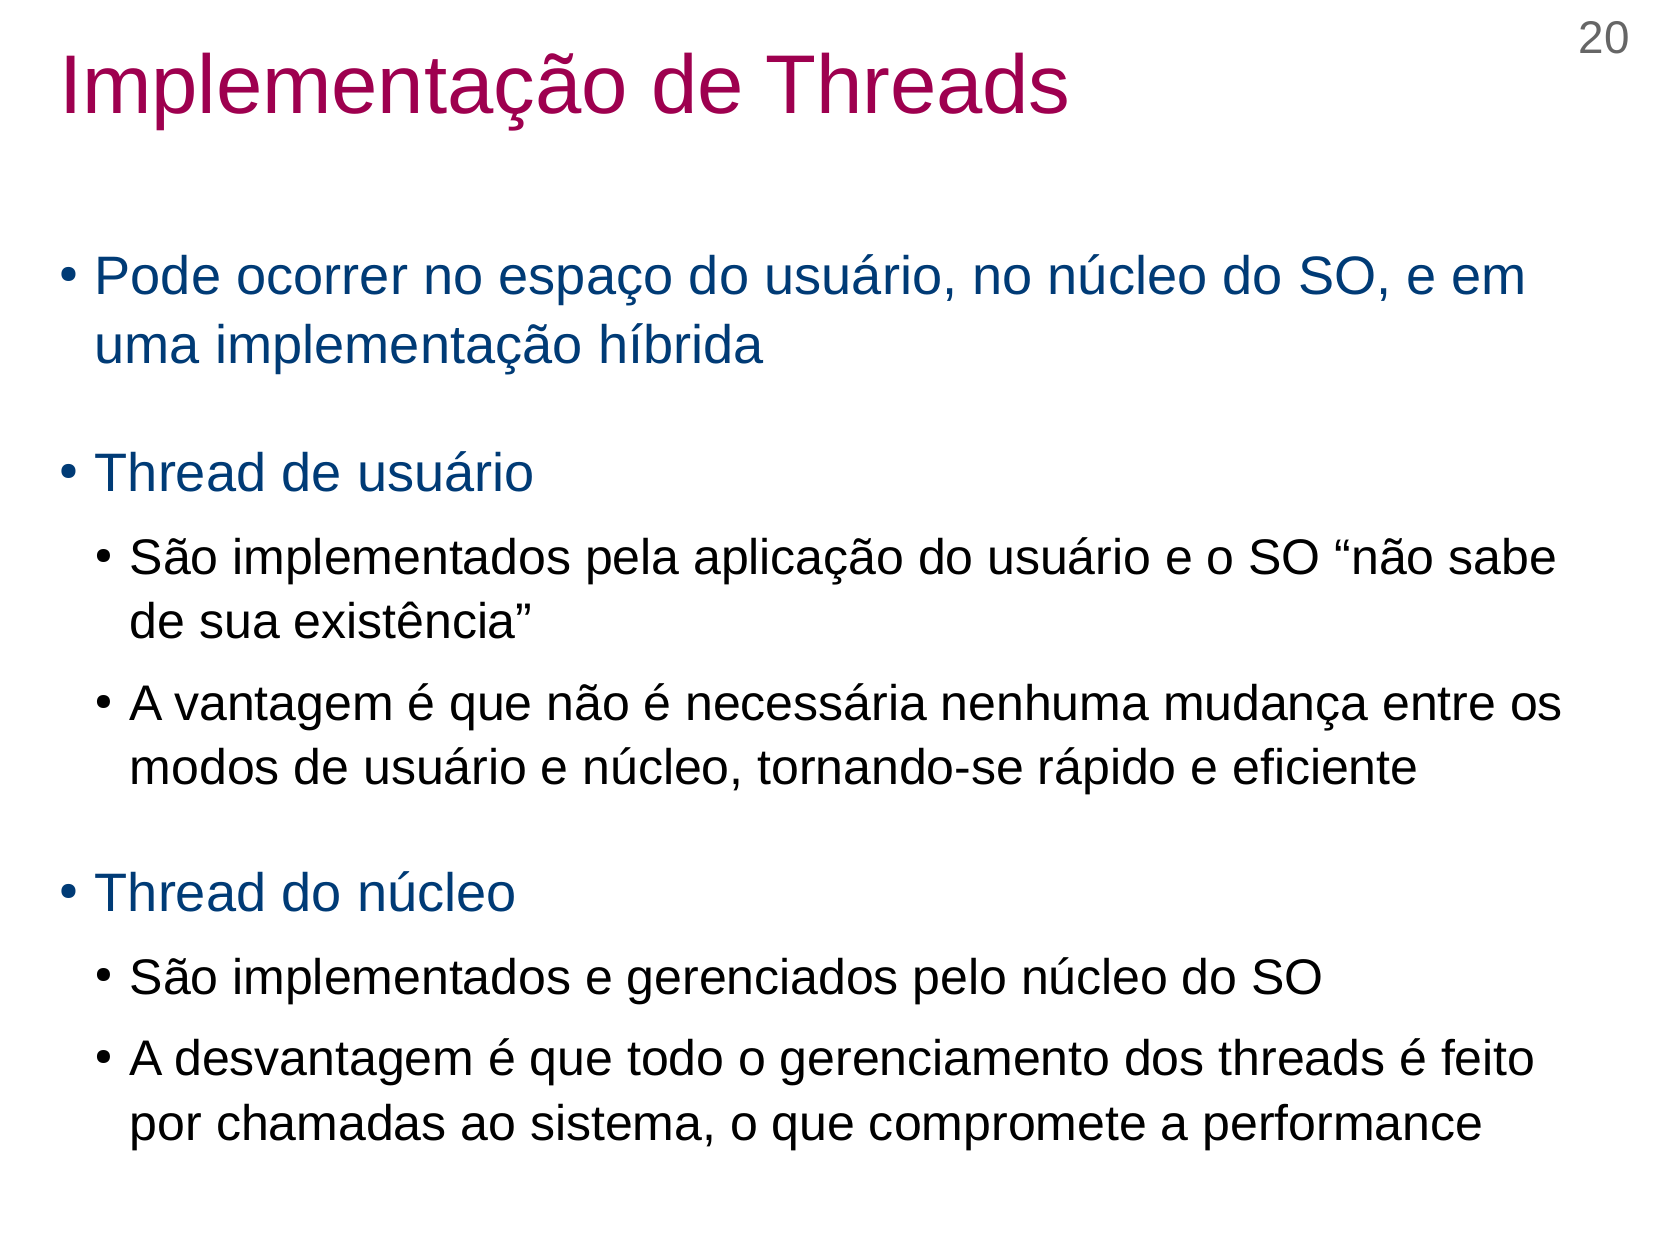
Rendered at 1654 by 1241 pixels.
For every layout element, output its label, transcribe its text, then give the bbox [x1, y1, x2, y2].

list Pode ocorrer no espaço do usuário, no núcleo do SO, e em uma implementação híbrida Thread de usuário São implementados pela aplicação do usuário e o SO “não sabe de sua existência” A vantagem é que não é necessária nenhuma mudança entre os modos de usuário e núcleo, tornando-se rápido e eficiente Thread do núcleo São implementados e gerenciados pelo núcleo do SO A desvantagem é que todo o gerenciamento dos threads é feito por chamadas ao sistema, o que compromete a performance [59, 236, 1595, 1211]
title Implementação de Threads [59, 29, 1595, 148]
